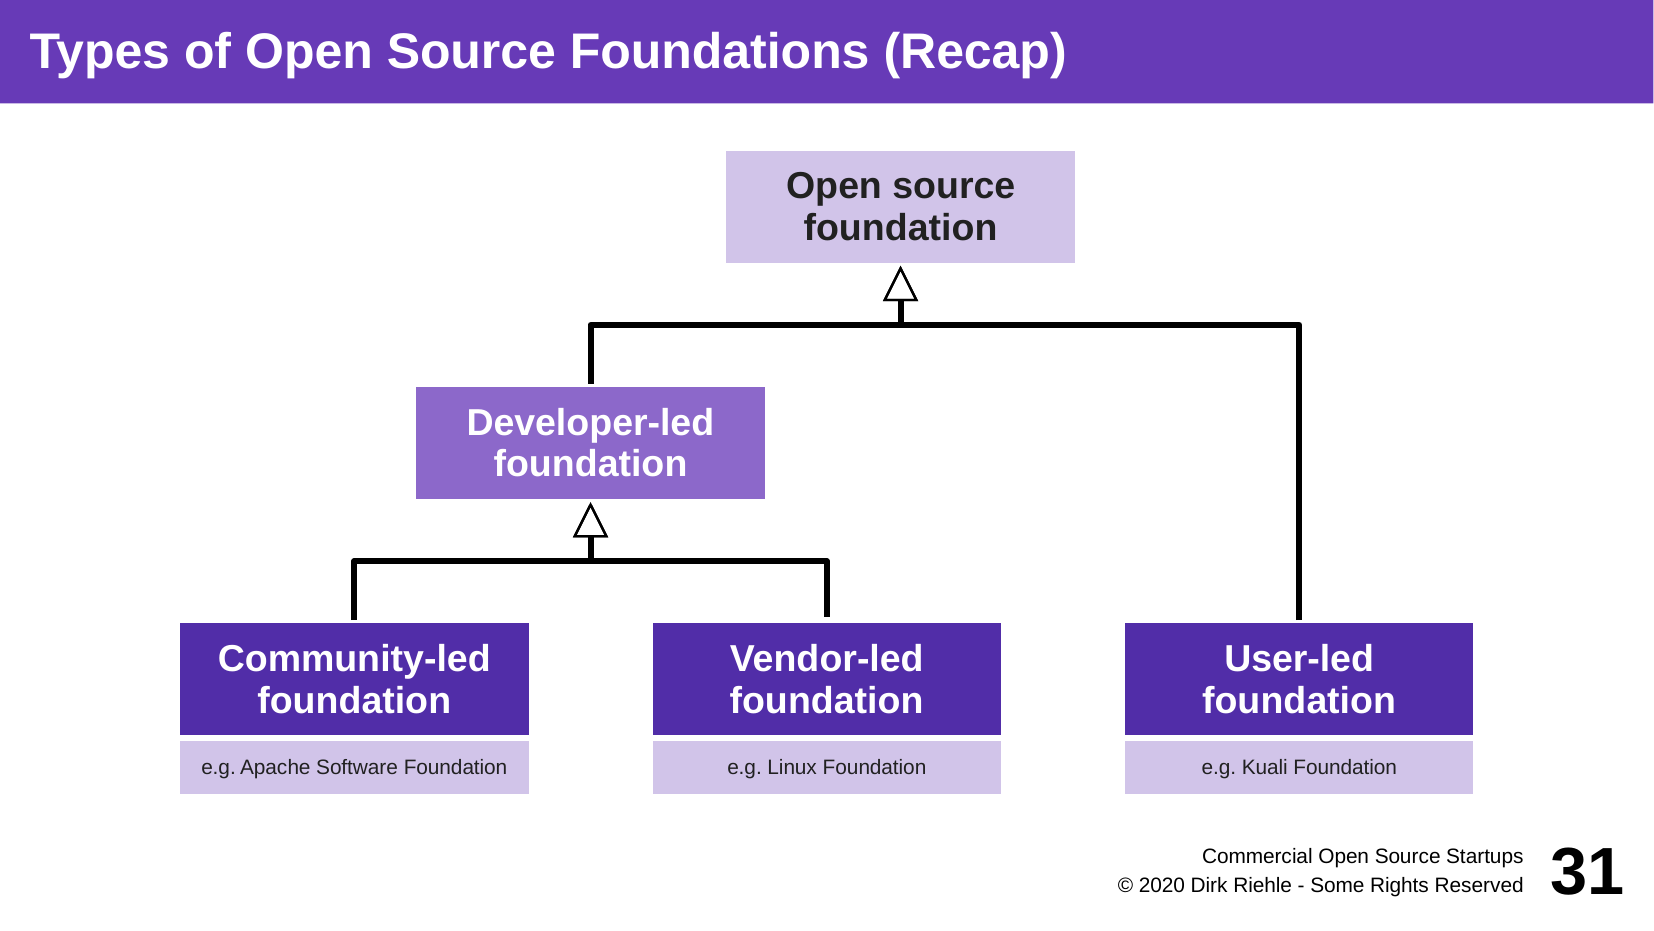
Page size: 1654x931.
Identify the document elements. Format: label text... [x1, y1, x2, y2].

text_box Community-led foundation [177, 620, 532, 738]
text_box e.g. Linux Foundation [649, 738, 1004, 798]
text_box e.g. Kuali Foundation [1122, 738, 1477, 798]
title Types of Open Source Foundations (Recap) [0, 0, 1654, 104]
text_box Open source foundation [723, 147, 1078, 266]
text_box User-led foundation [1122, 620, 1477, 738]
text_box Developer-led foundation [413, 383, 768, 502]
text_box e.g. Apache Software Foundation [177, 738, 532, 798]
text_box Vendor-led foundation [649, 620, 1004, 738]
